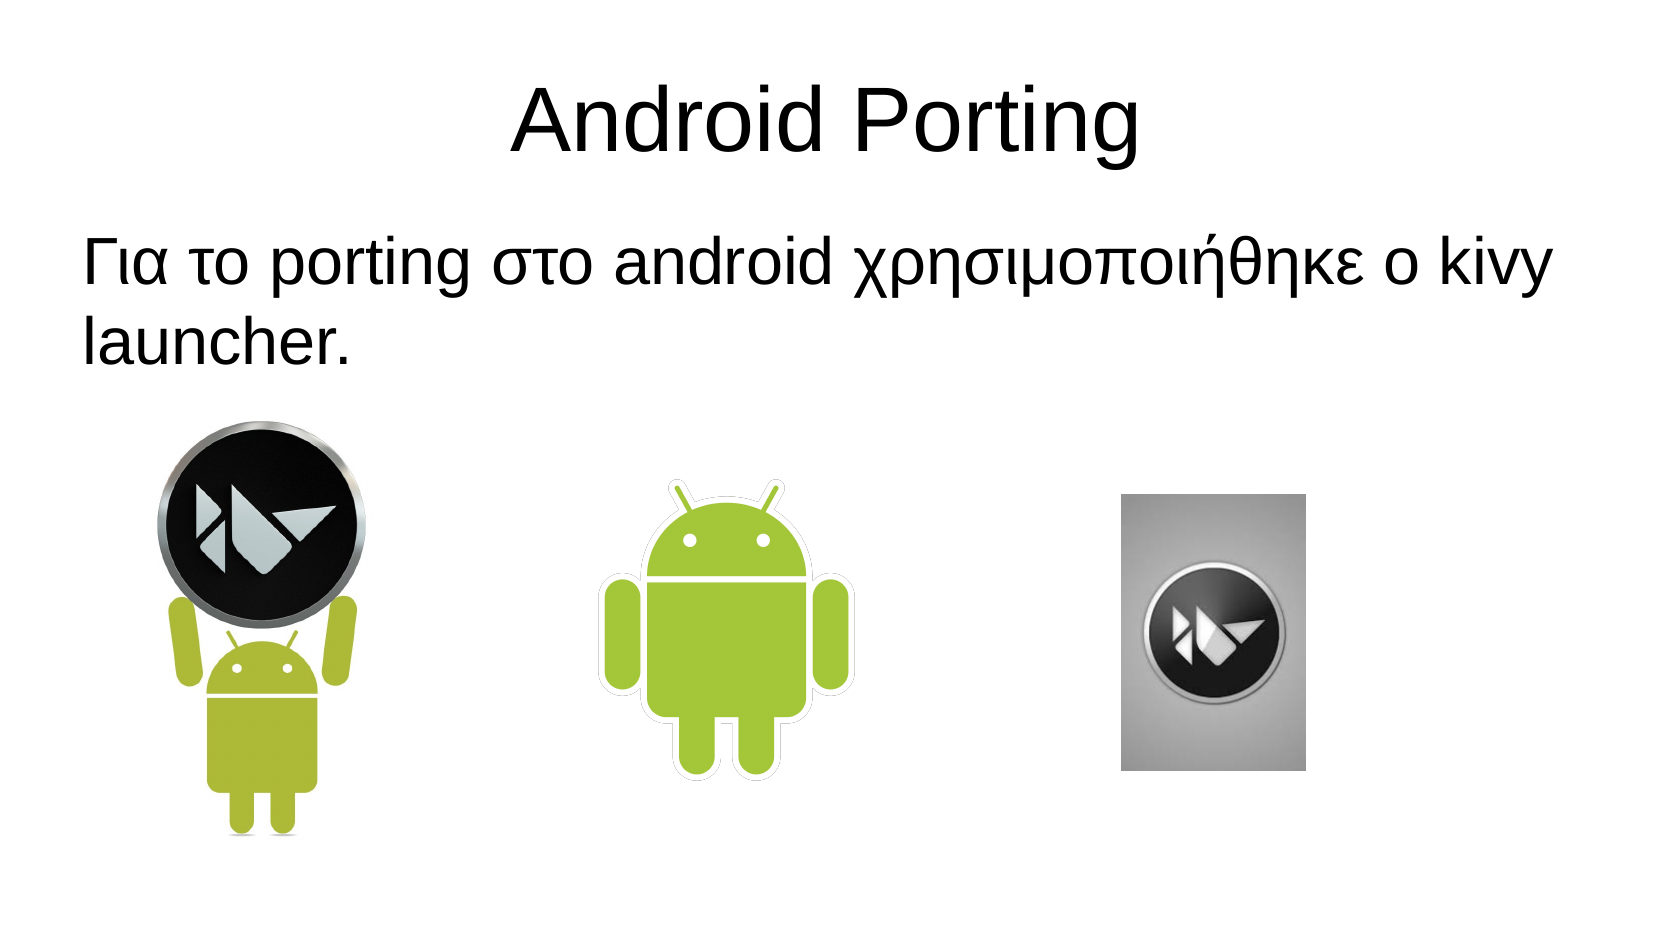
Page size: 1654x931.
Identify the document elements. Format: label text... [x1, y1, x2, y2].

title Android Porting [82, 37, 1571, 193]
picture [1121, 495, 1306, 771]
picture [598, 480, 856, 782]
list Για το porting στο android χρησιμοποιήθηκε ο kivy launcher. [82, 217, 1571, 758]
picture [150, 409, 379, 841]
